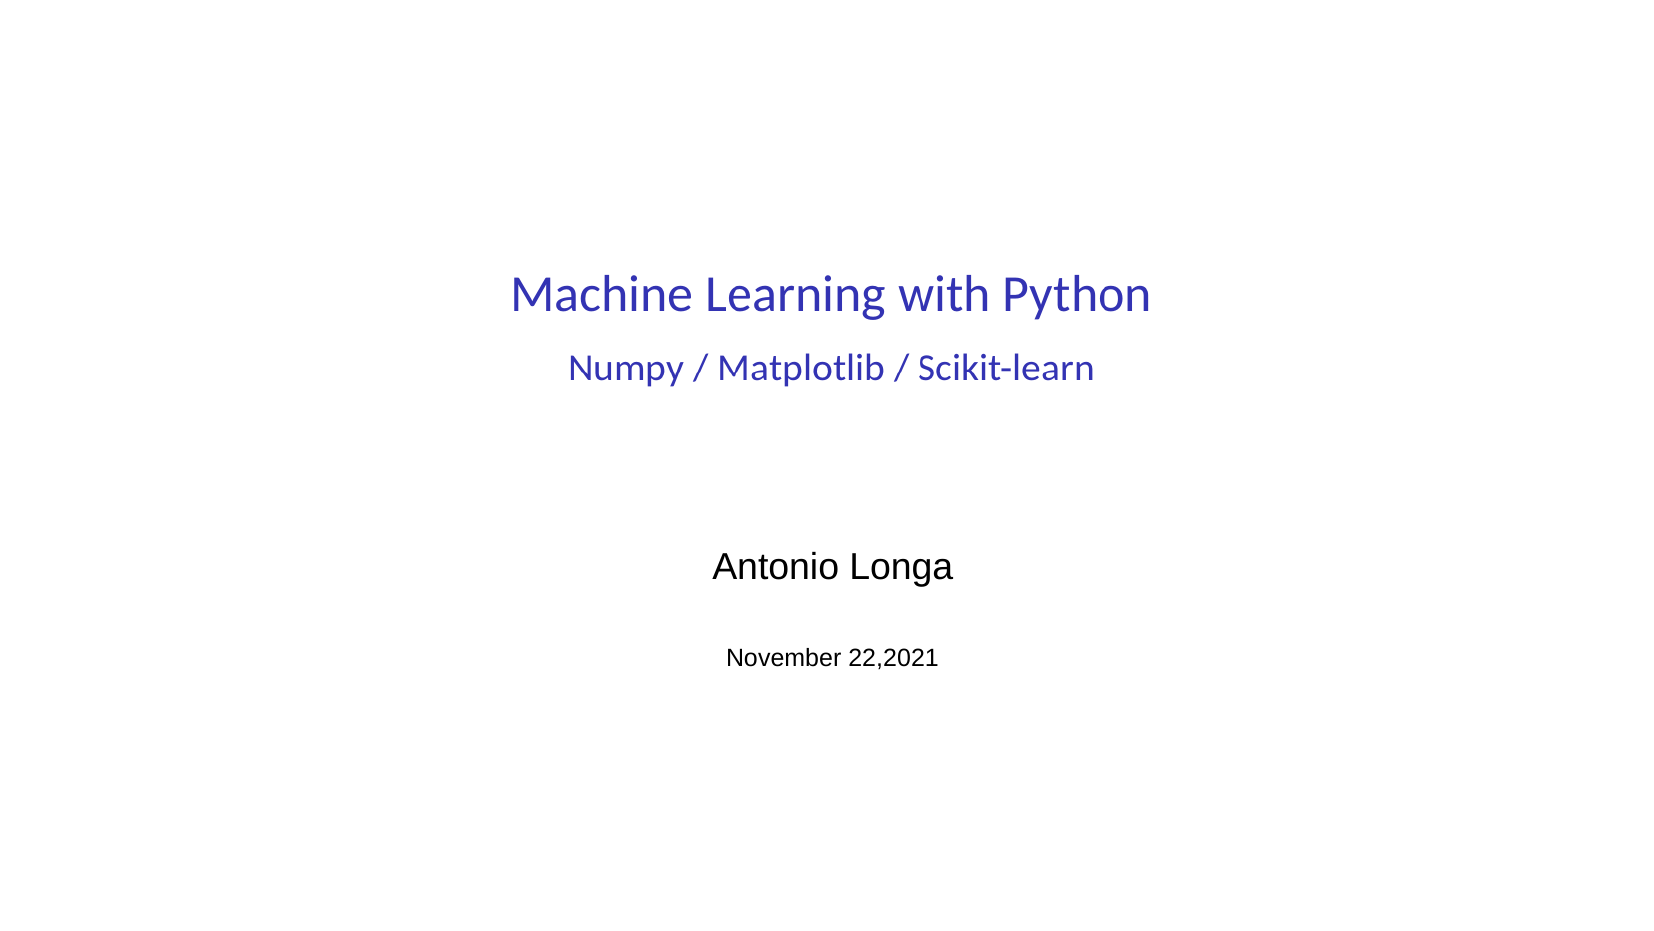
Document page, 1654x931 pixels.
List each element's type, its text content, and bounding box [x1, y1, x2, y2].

picture [183, 0, 1473, 931]
text_box Antonio Longa November 22,2021 [519, 472, 1146, 745]
